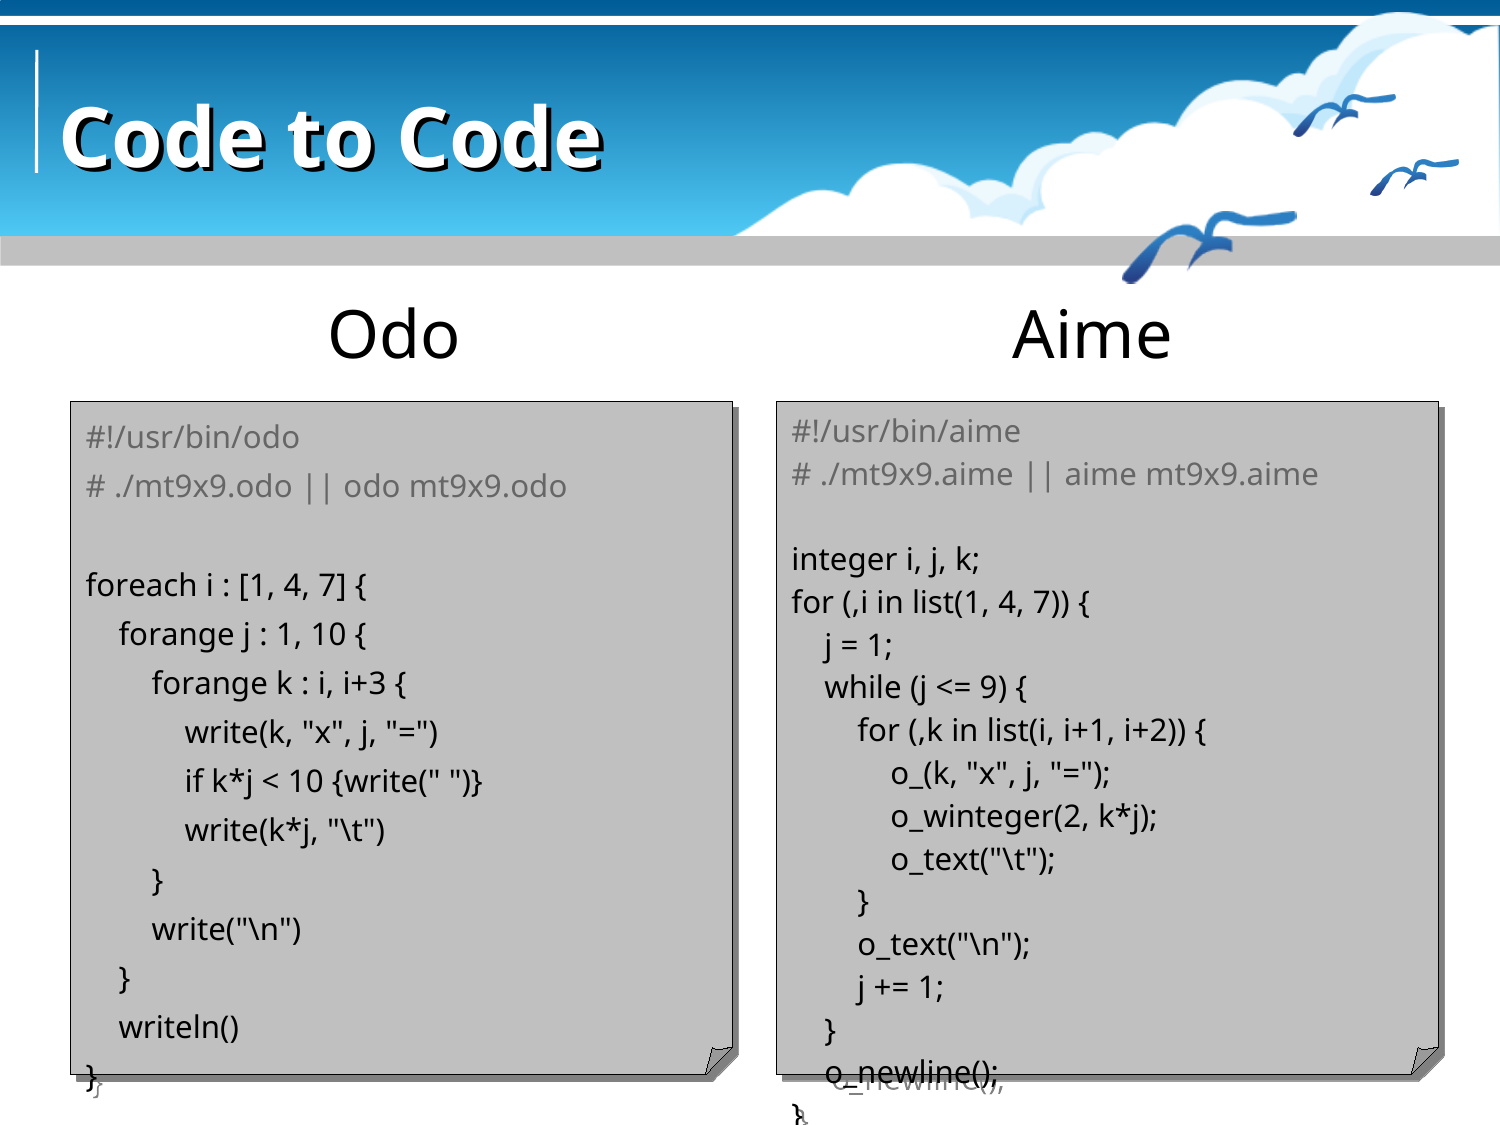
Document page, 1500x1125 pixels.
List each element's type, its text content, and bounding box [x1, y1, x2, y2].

text_box #!/usr/bin/aime # ./mt9x9.aime || aime mt9x9.aime integer i, j, k; for (,i in list(1, 4, 7)) { j = 1; while (j <= 9) { for (,k in list(i, i+1, i+2)) { o_(k, "x", j, "="); o_winteger(2, k*j); o_text("\t"); } o_text("\n"); j += 1; } o_newline(); } [776, 401, 1439, 1075]
title Code to Code [59, 86, 1465, 186]
text_box #!/usr/bin/odo # ./mt9x9.odo || odo mt9x9.odo foreach i : [1, 4, 7] { forange j : 1, 10 { forange k : i, i+3 { write(k, "x", j, "=") if k*j < 10 {write(" ")} write(k*j, "\t") } write("\n") } writeln() } [70, 401, 733, 1075]
text_box Aime [998, 283, 1270, 388]
picture [730, 12, 1500, 284]
text_box Odo [312, 283, 491, 388]
